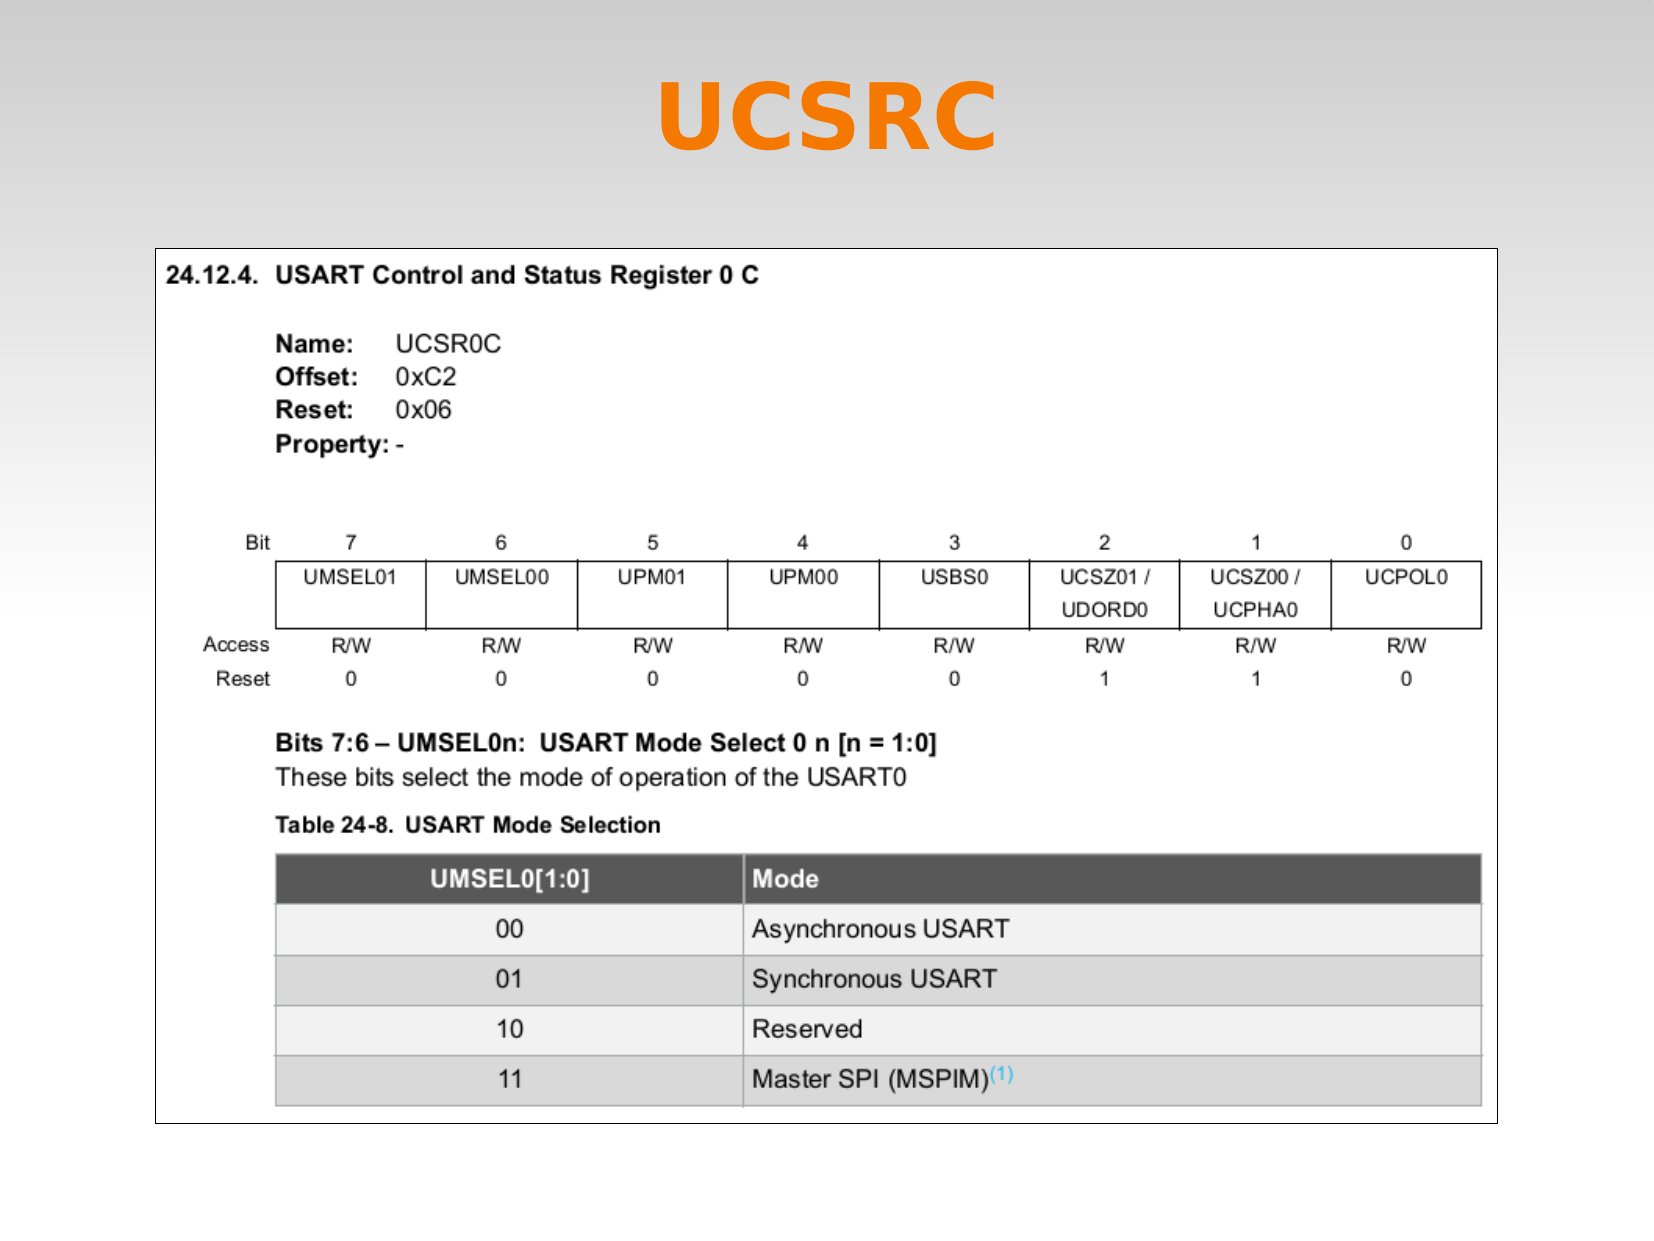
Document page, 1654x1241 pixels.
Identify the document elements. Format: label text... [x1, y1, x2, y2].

title UCSRC [82, 13, 1571, 222]
picture [155, 248, 1498, 1124]
